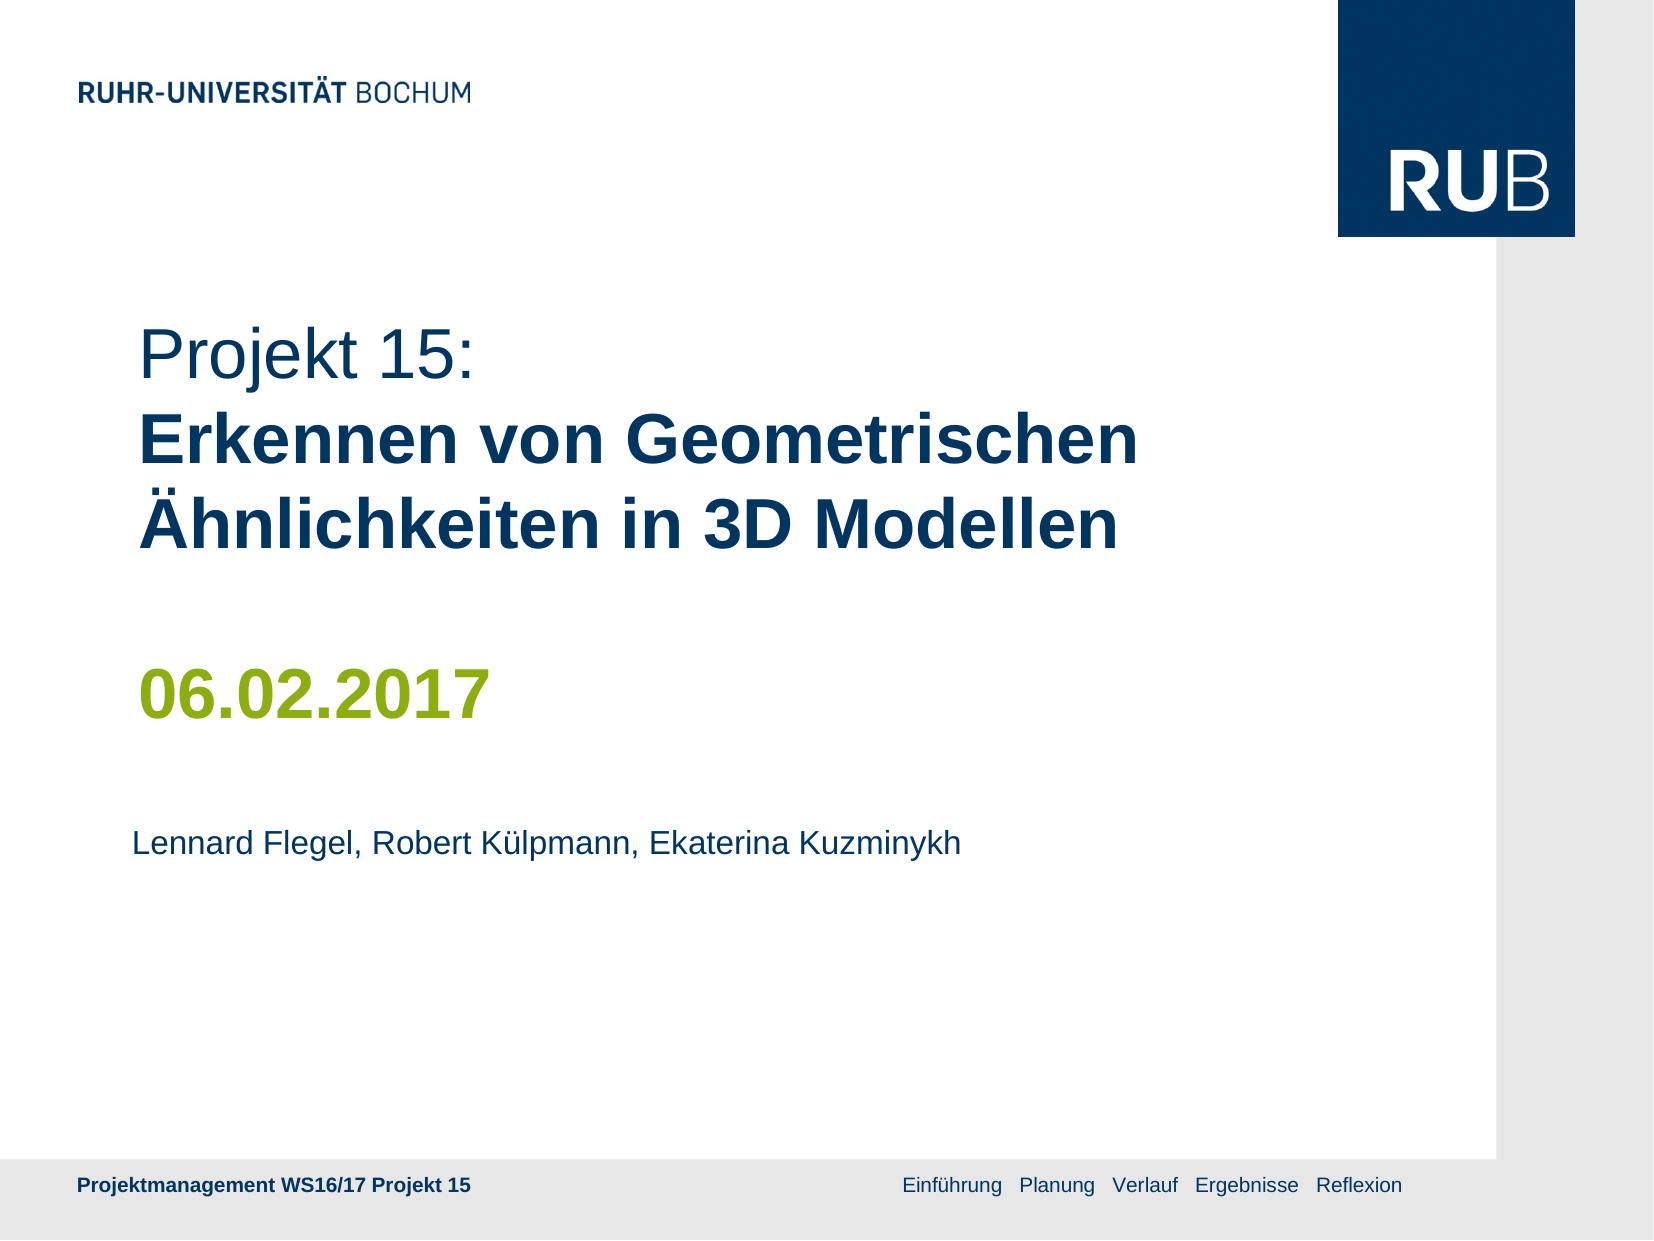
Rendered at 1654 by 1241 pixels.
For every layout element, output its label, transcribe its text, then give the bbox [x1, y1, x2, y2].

picture [1338, 0, 1575, 237]
picture [79, 76, 470, 103]
text_box Projektmanagement WS16/17 Projekt 15 Einführung Planung Verlauf Ergebnisse Reflexion [76, 1171, 1460, 1197]
text_box Projekt 15: Erkennen von Geometrischen Ähnlichkeiten in 3D Modellen 06.02.2017 [138, 308, 1323, 733]
text_box Lennard Flegel, Robert Külpmann, Ekaterina Kuzminykh [131, 821, 1415, 862]
